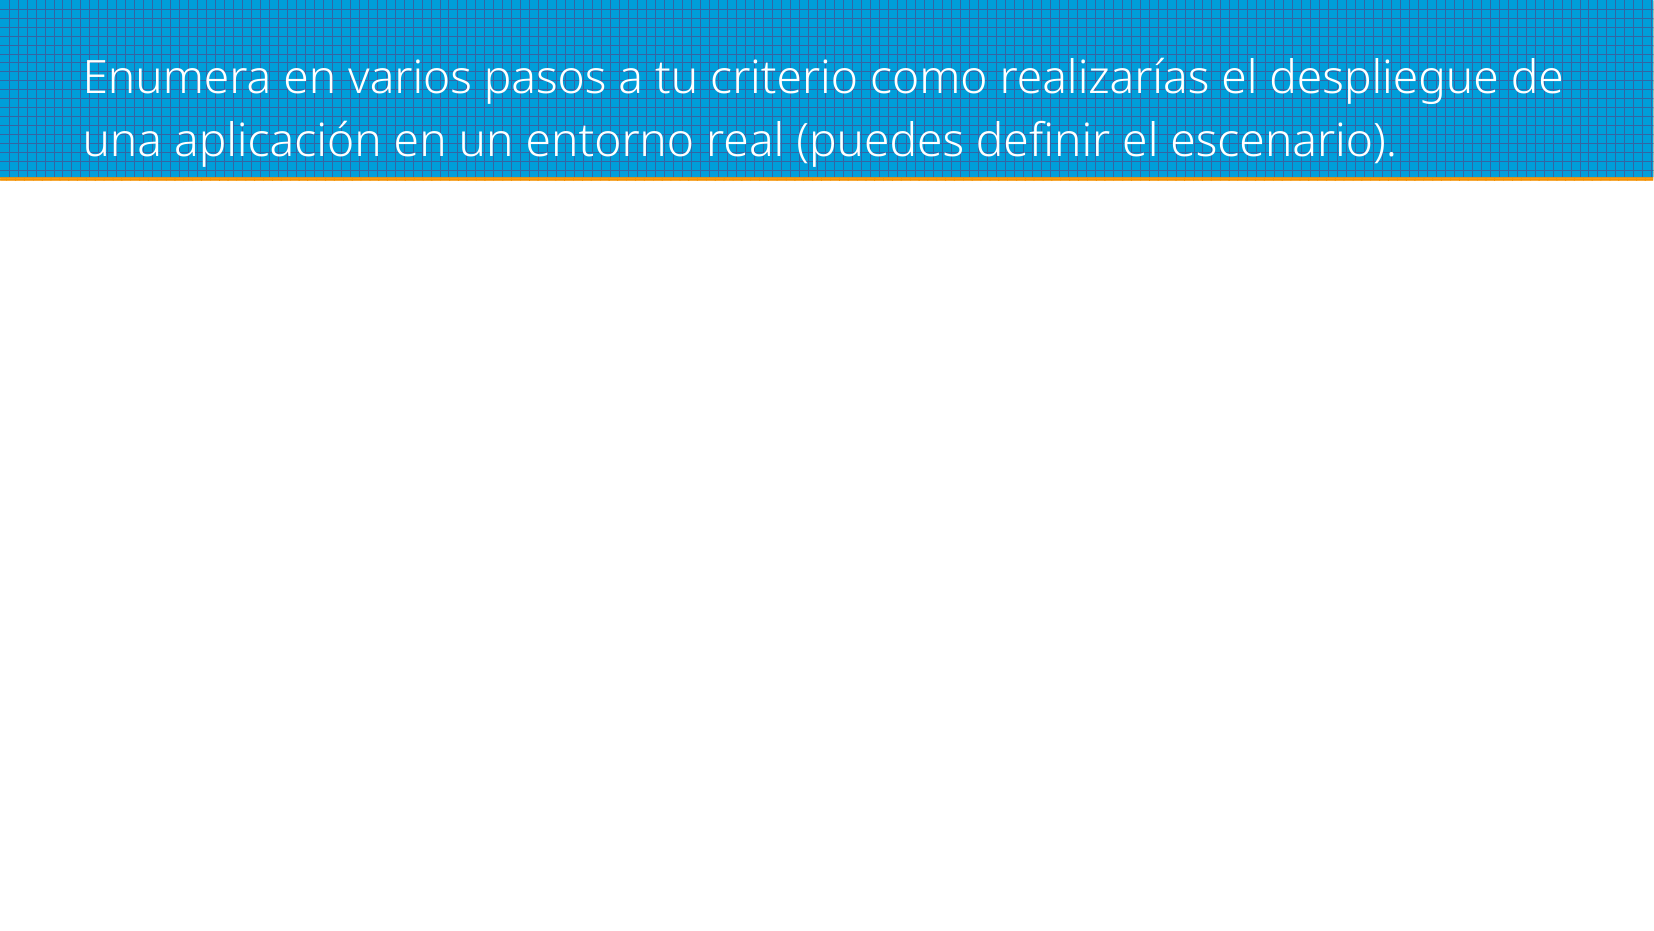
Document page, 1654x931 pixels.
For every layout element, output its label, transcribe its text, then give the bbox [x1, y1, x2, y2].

title Enumera en varios pasos a tu criterio como realizarías el despliegue de una aplicación en un entorno real (puedes definir el escenario). [82, 14, 1571, 171]
